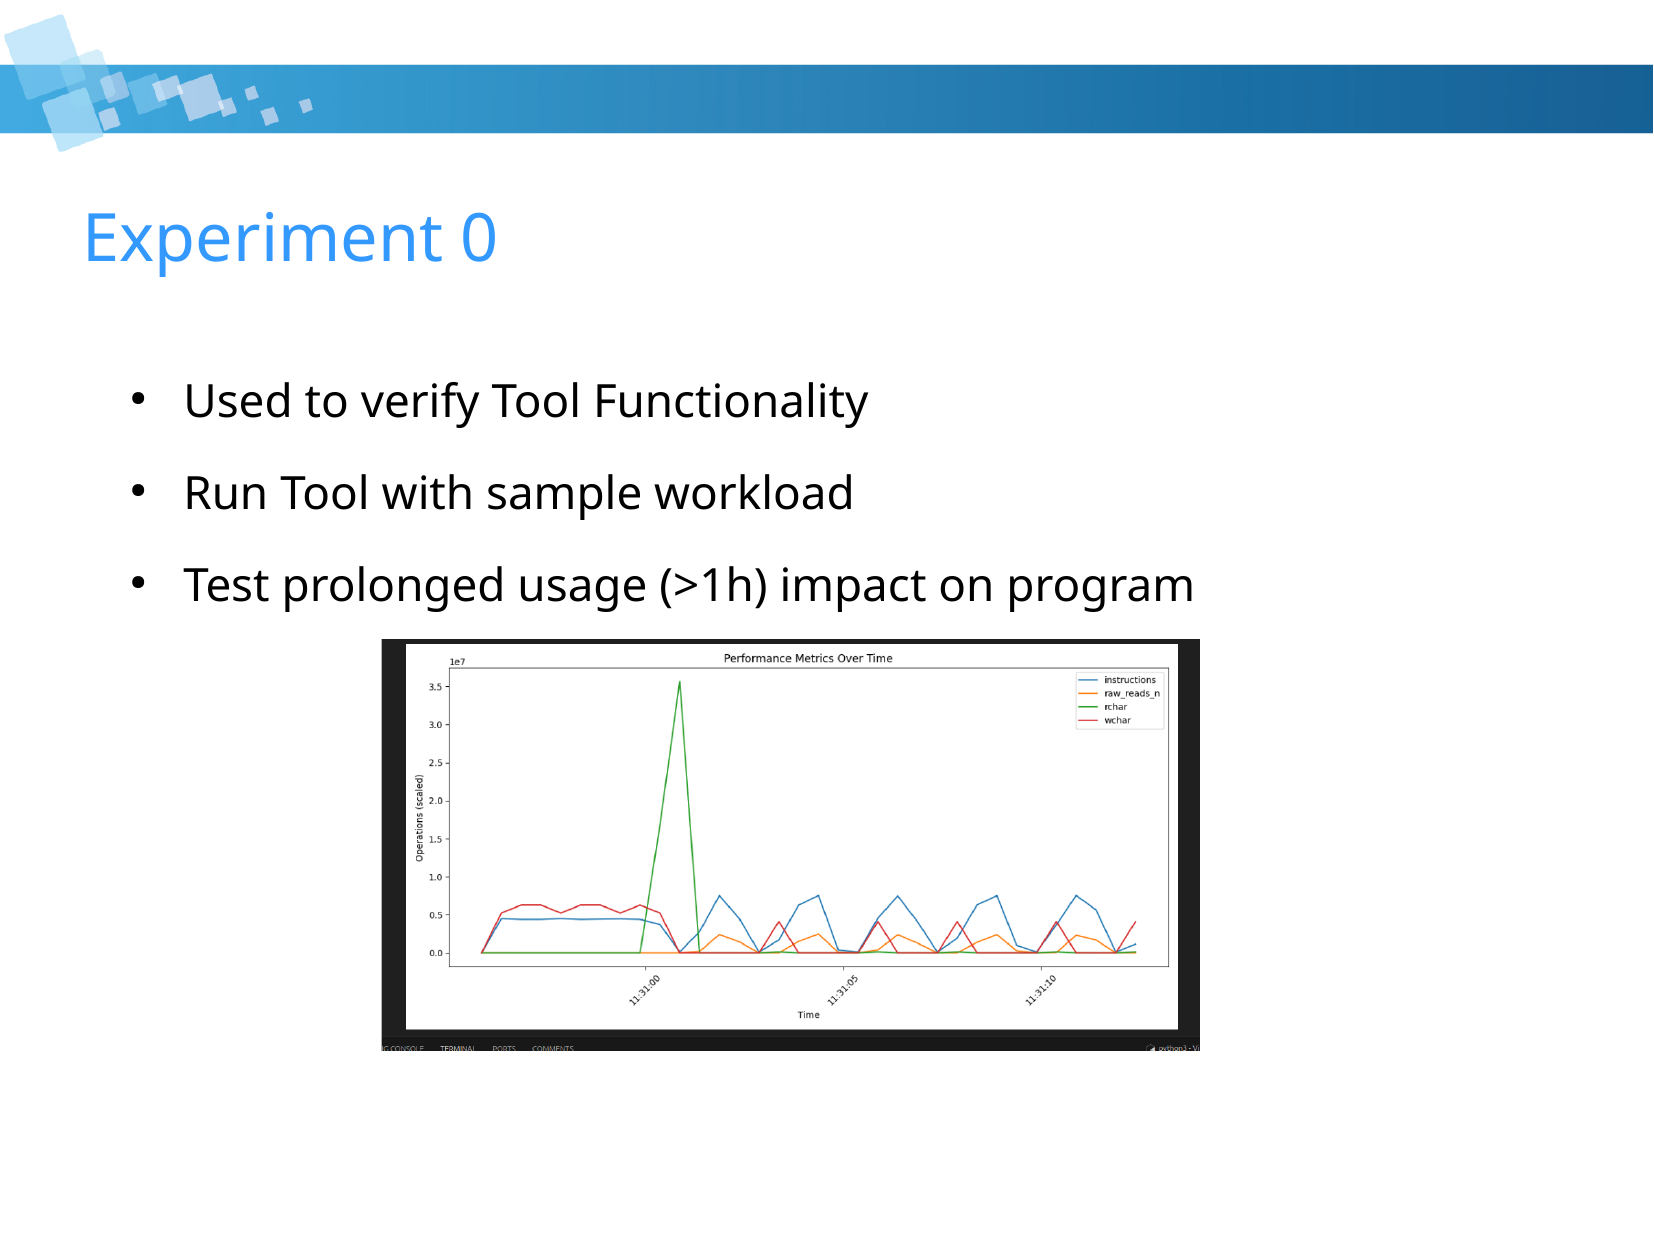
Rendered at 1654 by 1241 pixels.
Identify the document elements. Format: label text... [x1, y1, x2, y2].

title Experiment 0 [82, 132, 1571, 340]
list Used to verify Tool Functionality Run Tool with sample workload Test prolonged usage (>1h) impact on program [112, 368, 1601, 1088]
picture [0, 0, 1653, 1238]
